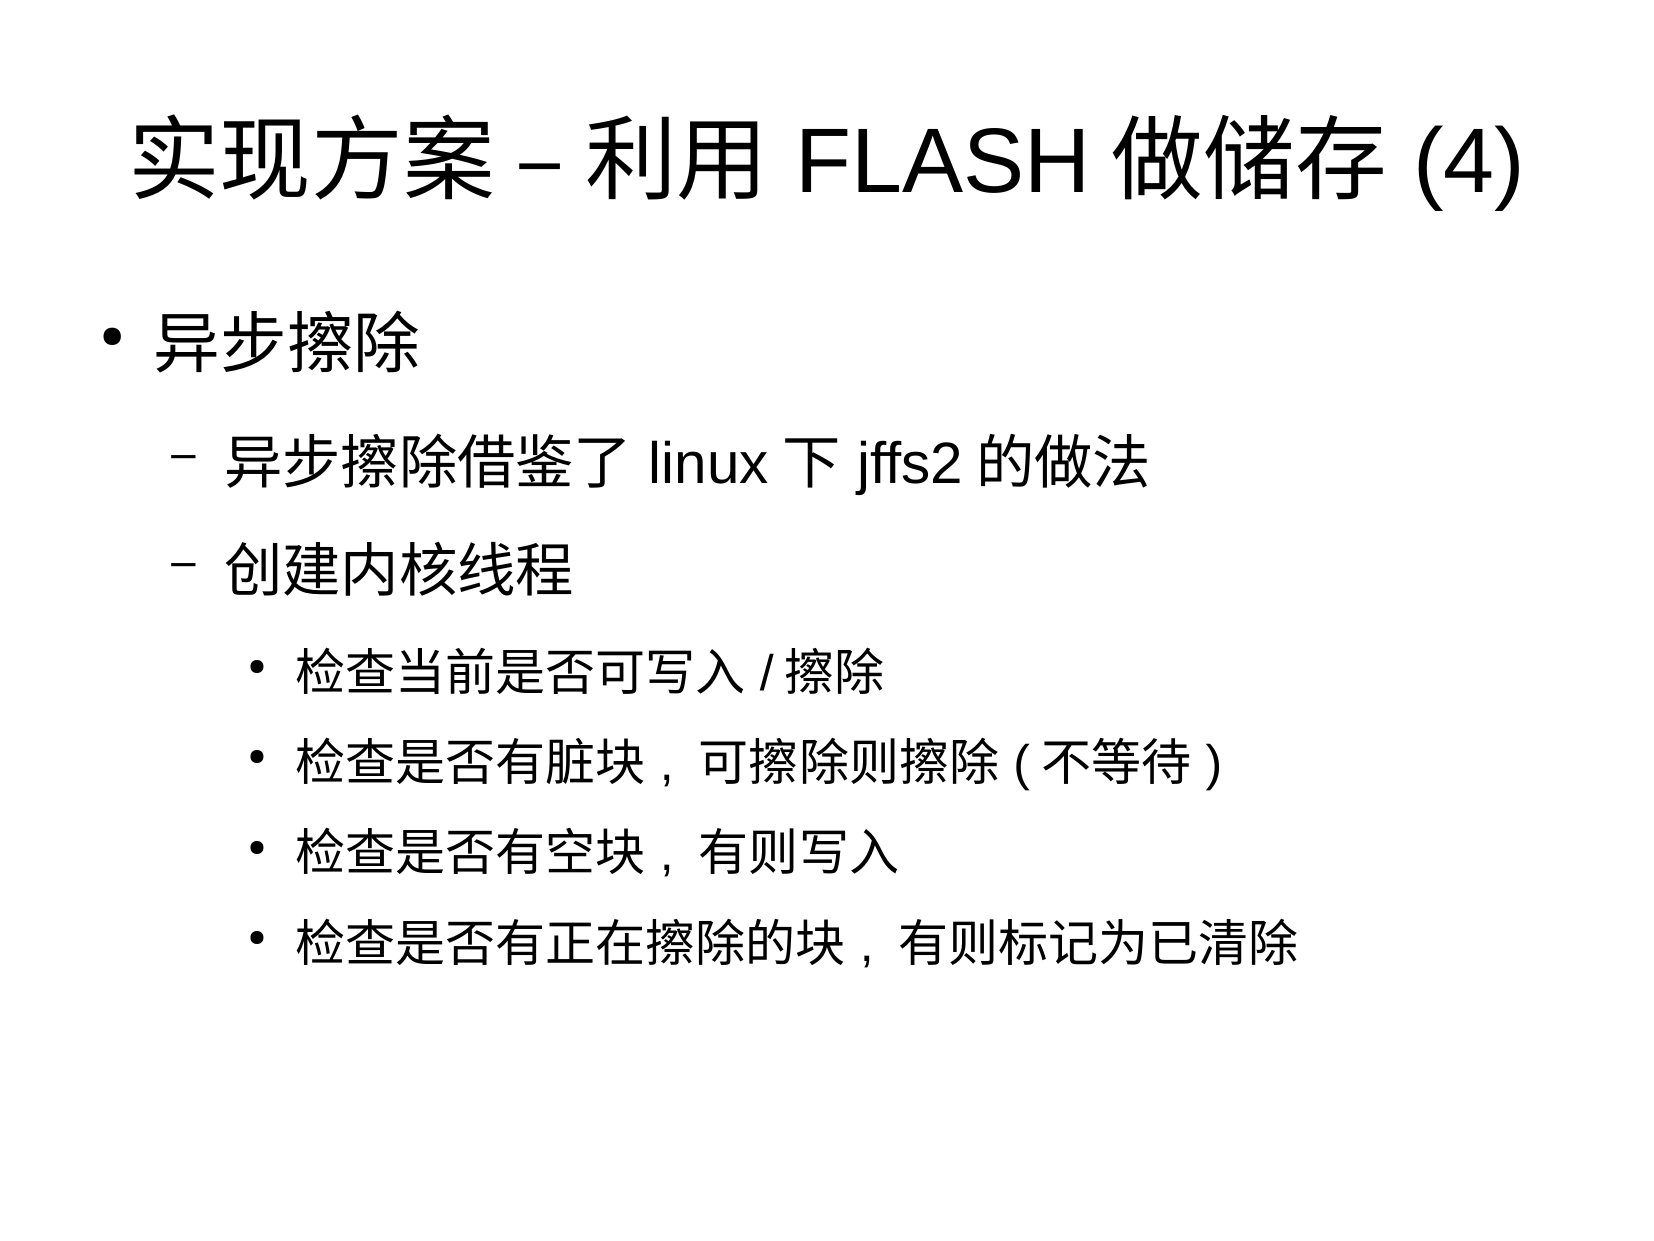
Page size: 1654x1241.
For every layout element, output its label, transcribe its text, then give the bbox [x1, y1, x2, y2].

list 异步擦除 异步擦除借鉴了linux下jffs2的做法 创建内核线程 检查当前是否可写入/擦除 检查是否有脏块, 可擦除则擦除(不等待) 检查是否有空块, 有则写入 检查是否有正在擦除的块, 有则标记为已清除 [82, 290, 1571, 1010]
title 实现方案 – 利用FLASH做储存(4) [82, 49, 1571, 257]
